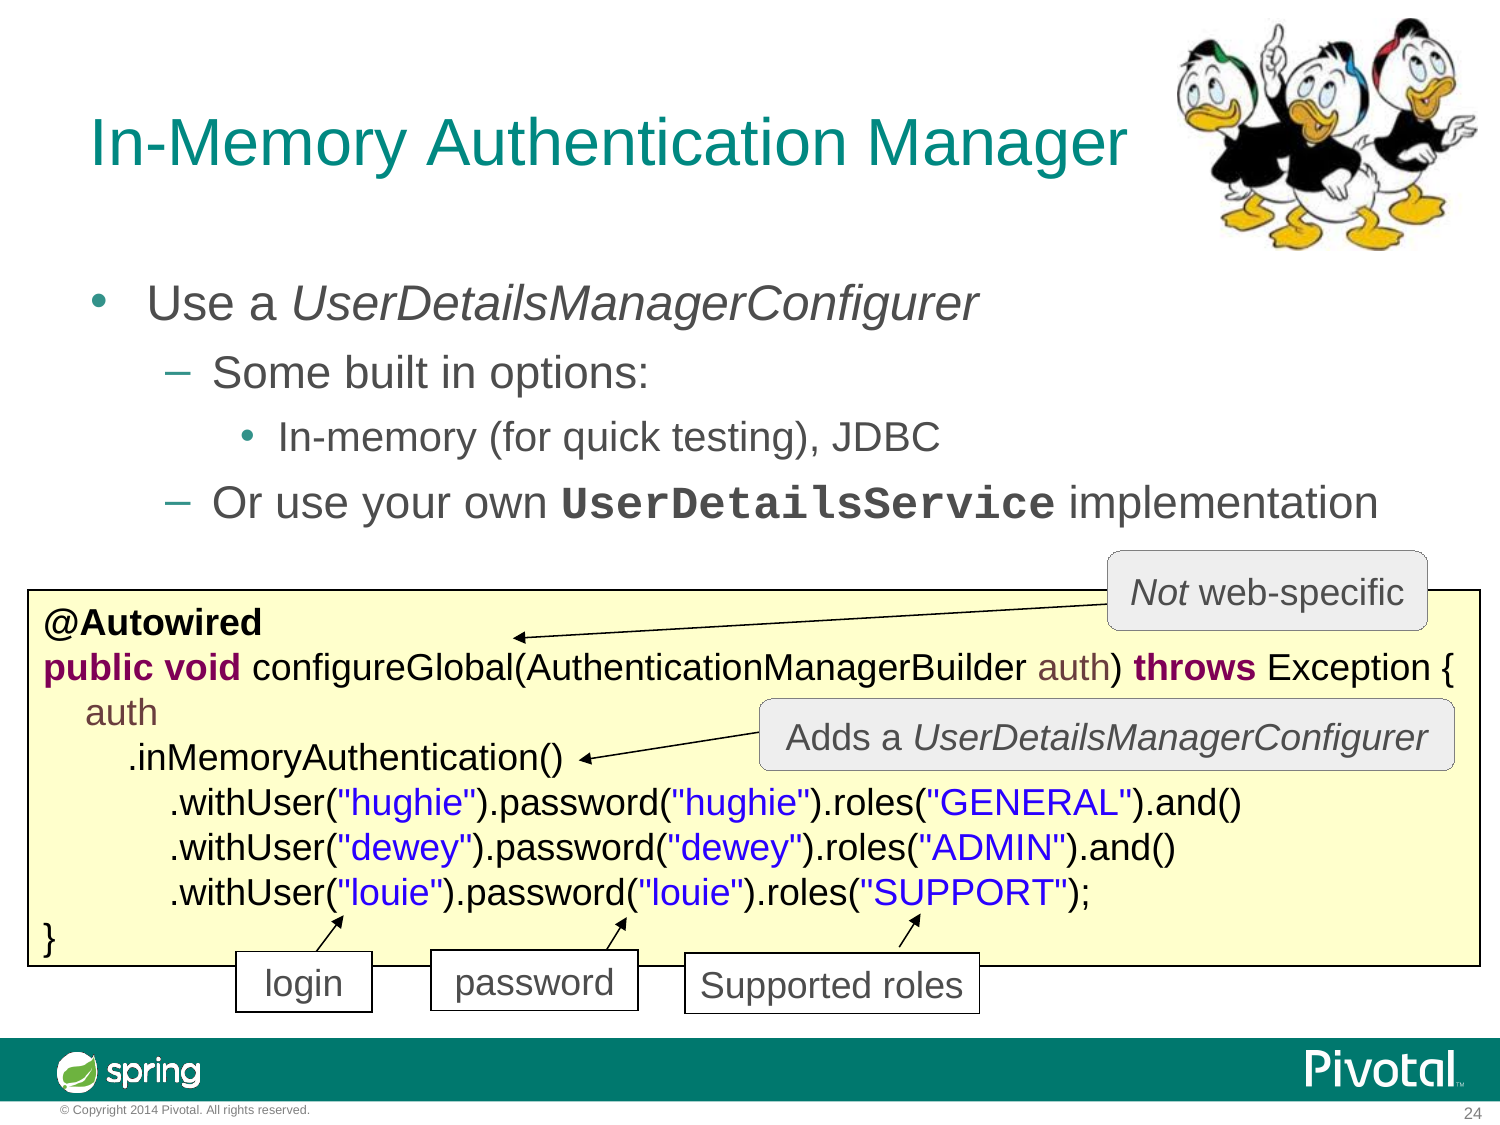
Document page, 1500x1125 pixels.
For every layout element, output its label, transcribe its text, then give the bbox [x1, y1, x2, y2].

text_box Not web-specific [1107, 550, 1428, 631]
picture [32, 1041, 210, 1103]
text_box Supported roles [685, 952, 980, 1014]
picture [1306, 1050, 1464, 1087]
title In-Memory Authentication Manager [75, 45, 1177, 233]
list Use a UserDetailsManagerConfigurer Some built in options: In-memory (for quick testing), JDBC Or use your own UserDetailsService implementation [75, 262, 1426, 590]
text_box login [235, 951, 373, 1012]
text_box password [431, 950, 638, 1011]
text_box Adds a UserDetailsManagerConfigurer [759, 698, 1455, 771]
text_box @Autowired public void configureGlobal(AuthenticationManagerBuilder auth) throws Exception { auth .inMemoryAuthentication() .withUser("hughie").password("hughie").roles("GENERAL").and() .withUser("dewey").password("dewey").roles("ADMIN").and() .withUser("louie").password("louie").roles("SUPPORT"); } [28, 590, 1480, 966]
picture [1177, 18, 1478, 251]
